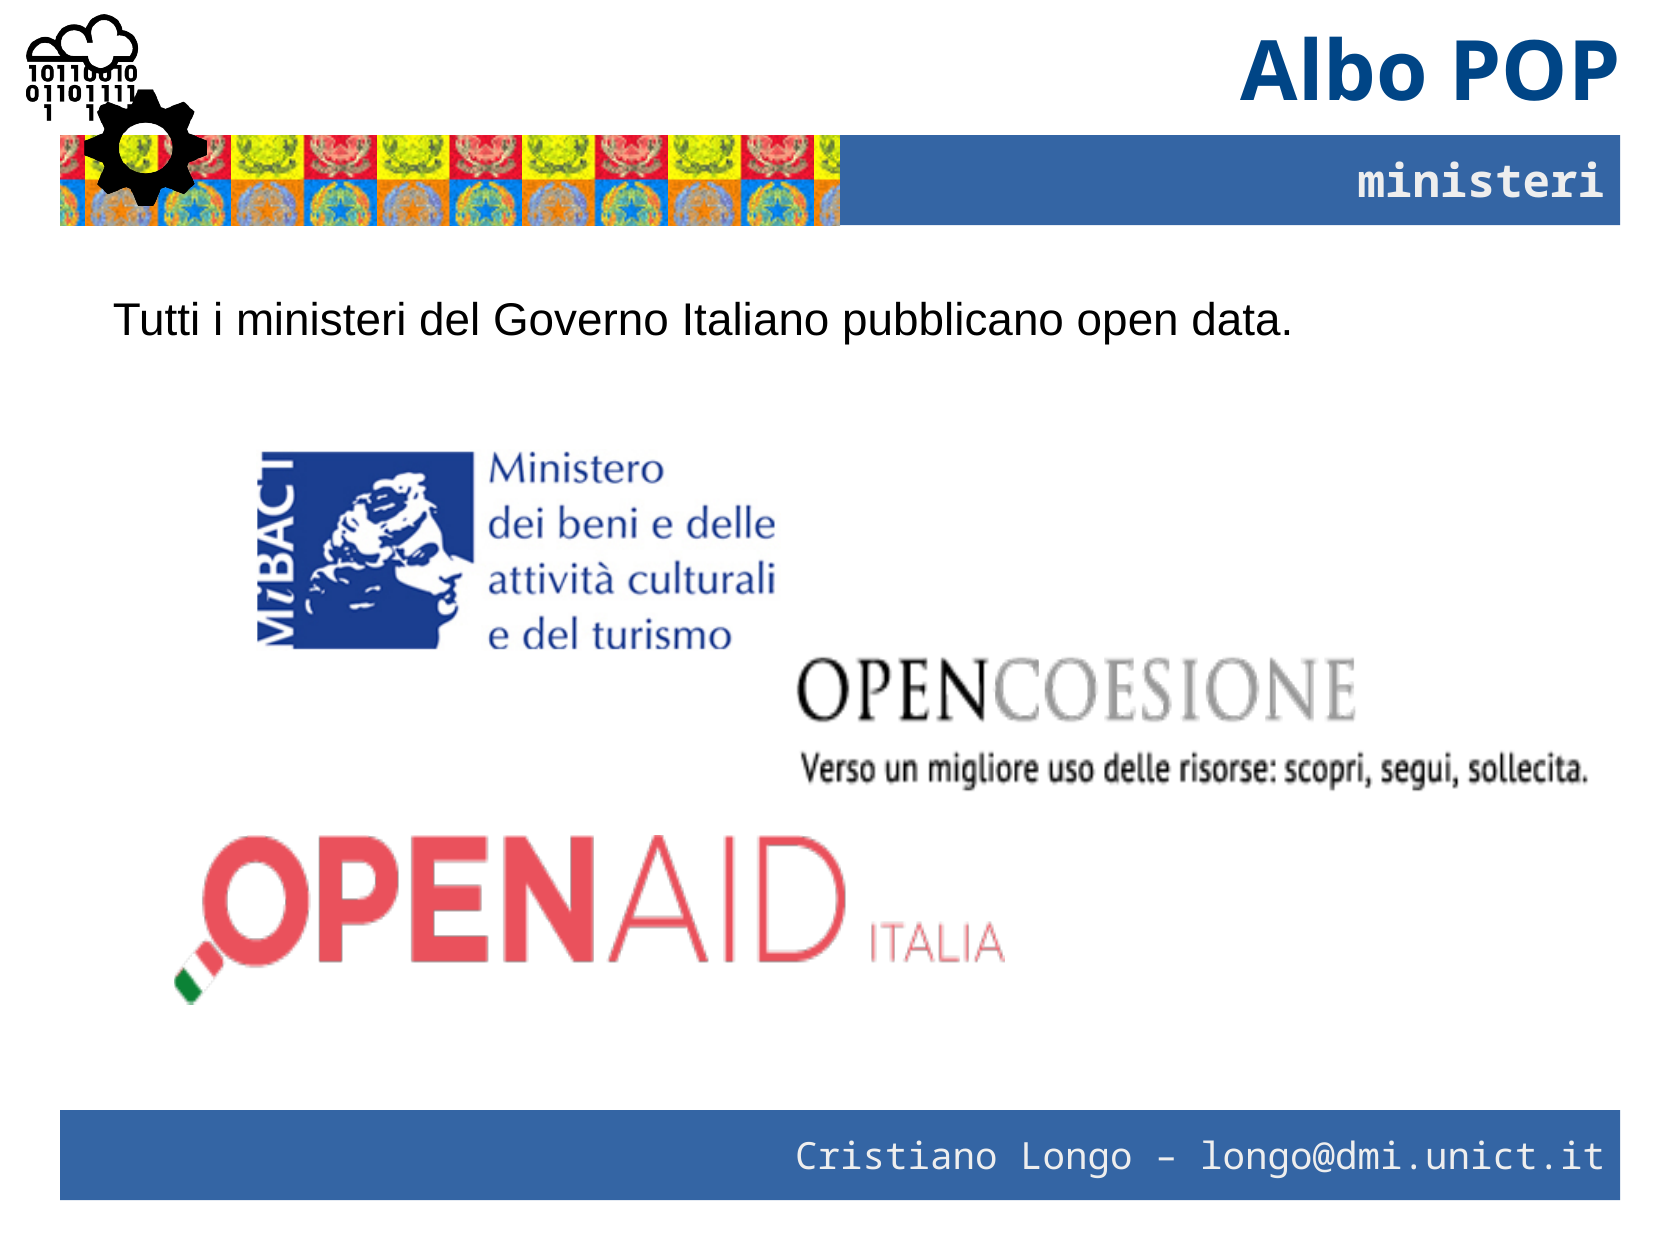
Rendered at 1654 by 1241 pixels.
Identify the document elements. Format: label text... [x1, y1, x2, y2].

picture [26, 14, 207, 206]
text_box ministeri [840, 135, 1621, 226]
text_box Cristiano Longo – longo@dmi.unict.it [60, 1110, 1621, 1201]
text_box Albo POP [982, 4, 1636, 124]
picture [795, 652, 1591, 796]
picture [256, 449, 781, 654]
picture [174, 835, 1006, 1006]
text_box [60, 135, 840, 226]
text_box Tutti i ministeri del Governo Italiano pubblicano open data. [98, 286, 1569, 404]
